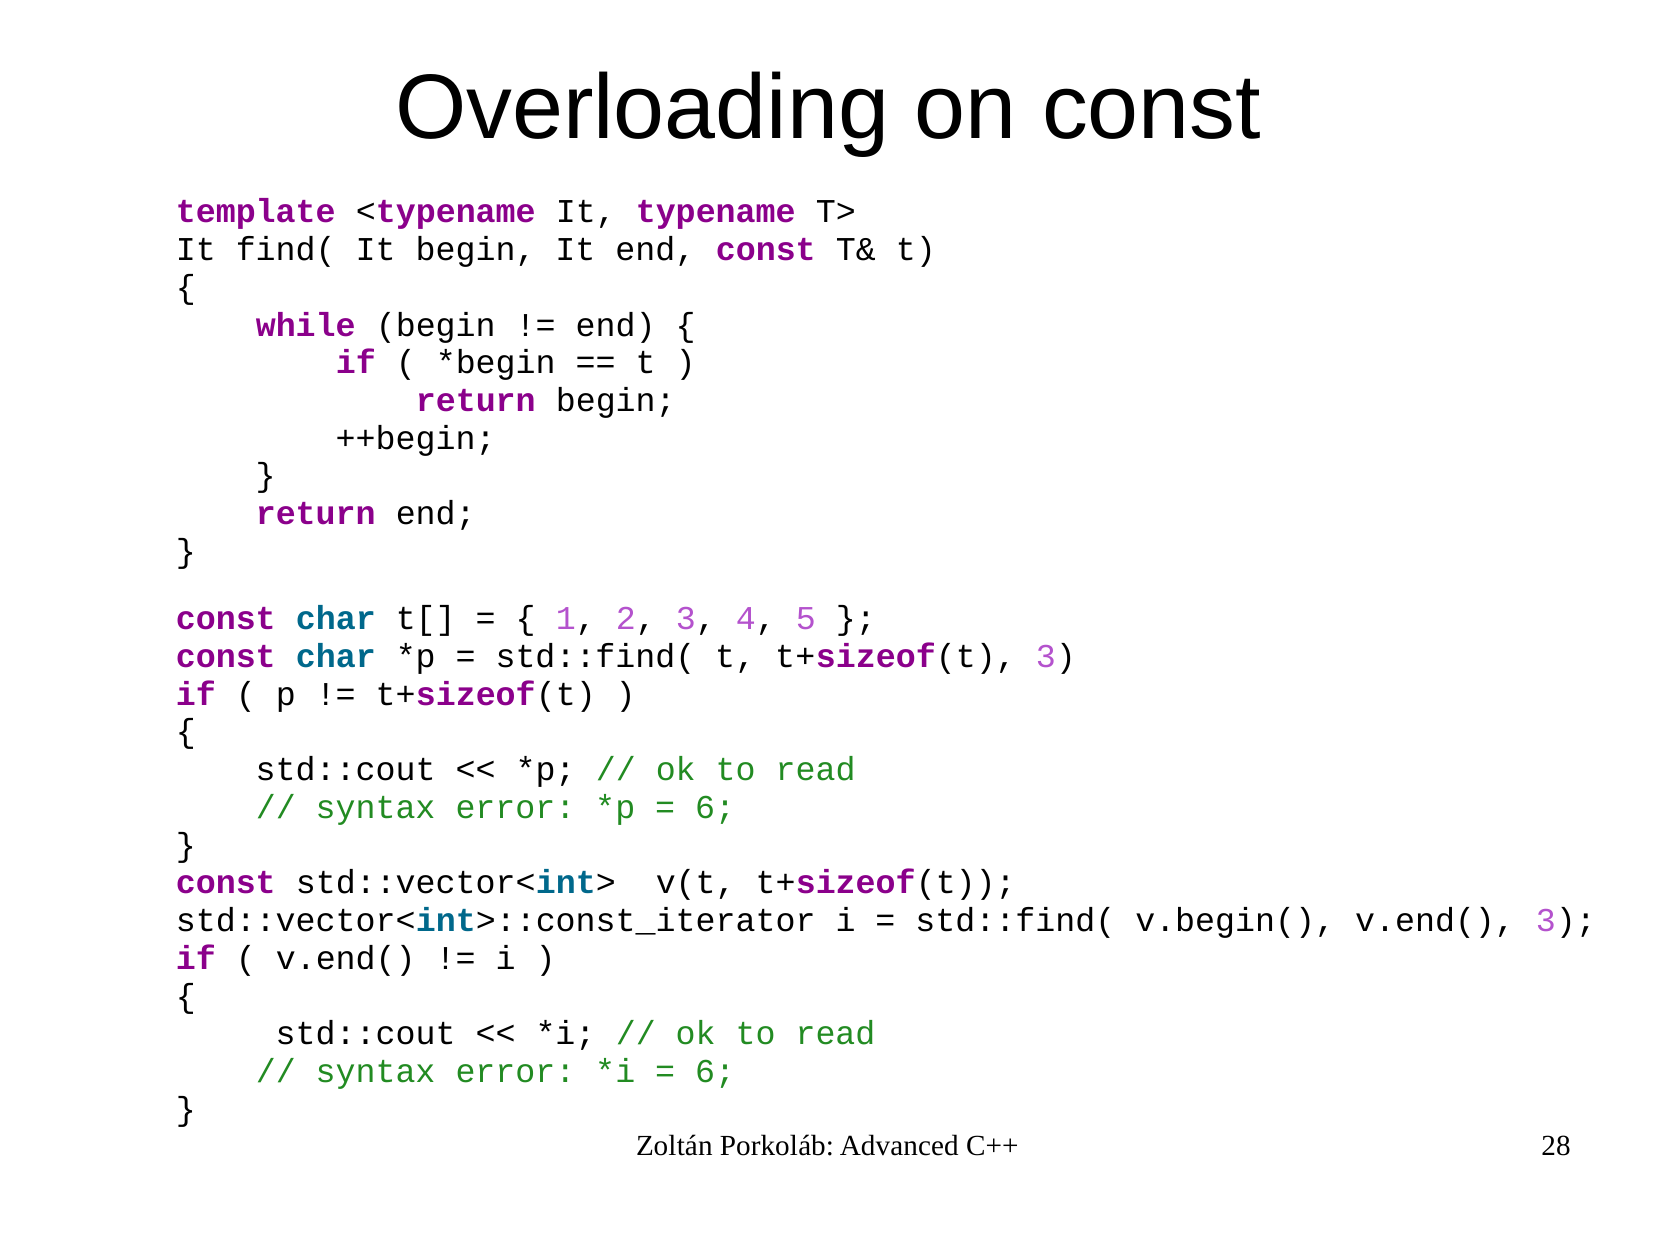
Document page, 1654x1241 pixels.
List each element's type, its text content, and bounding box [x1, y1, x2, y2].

list template <typename It, typename T> It find( It begin, It end, const T& t) { while (begin != end) { if ( *begin == t ) return begin; ++begin; } return end; } const char t[] = { 1, 2, 3, 4, 5 }; const char *p = std::find( t, t+sizeof(t), 3) if ( p != t+sizeof(t) ) { std::cout << *p; // ok to read // syntax error: *p = 6; } const std::vector<int> v(t, t+sizeof(t)); std::vector<int>::const_iterator i = std::find( v.begin(), v.end(), 3); if ( v.end() != i ) { std::cout << *i; // ok to read // syntax error: *i = 6; } [105, 195, 1651, 1171]
title Overloading on const [60, 2, 1598, 211]
